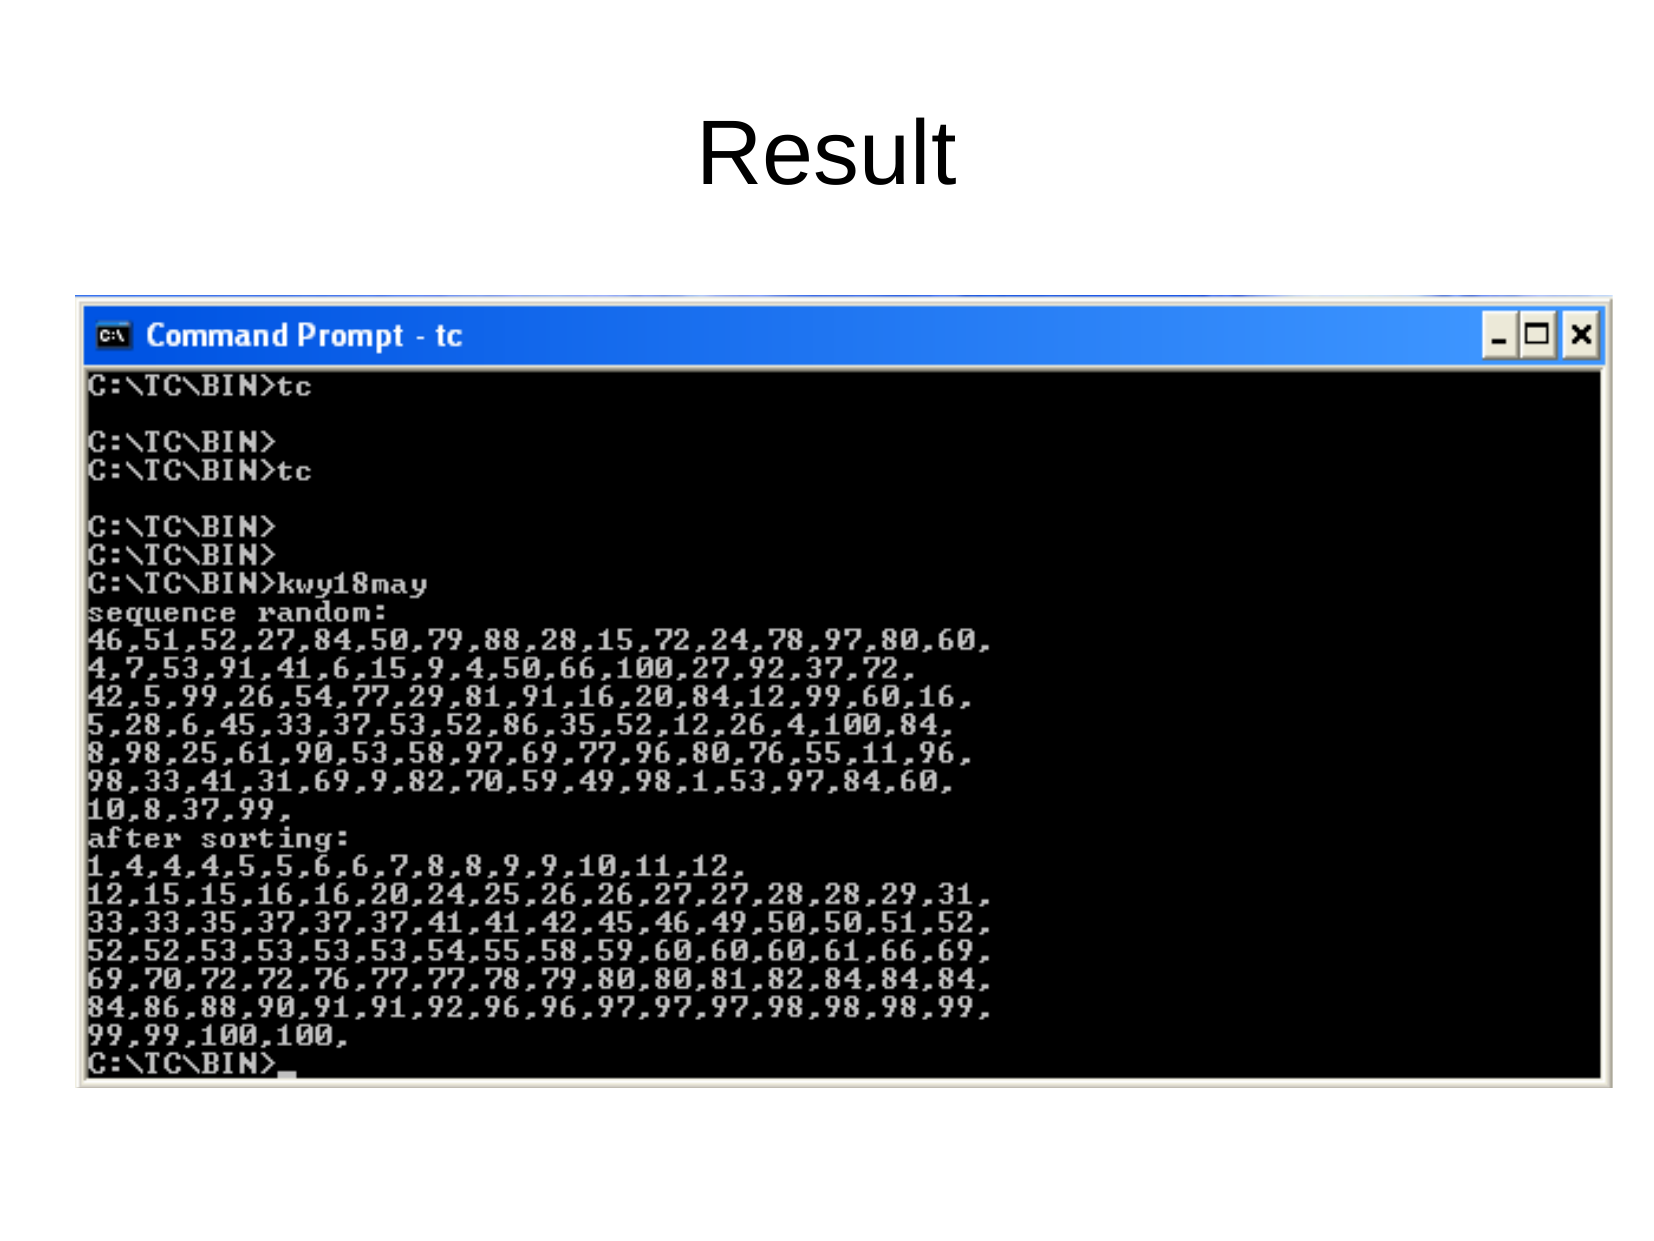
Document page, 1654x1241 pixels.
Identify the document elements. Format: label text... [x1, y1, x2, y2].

chart [75, 295, 1613, 1088]
title Result [82, 56, 1571, 250]
